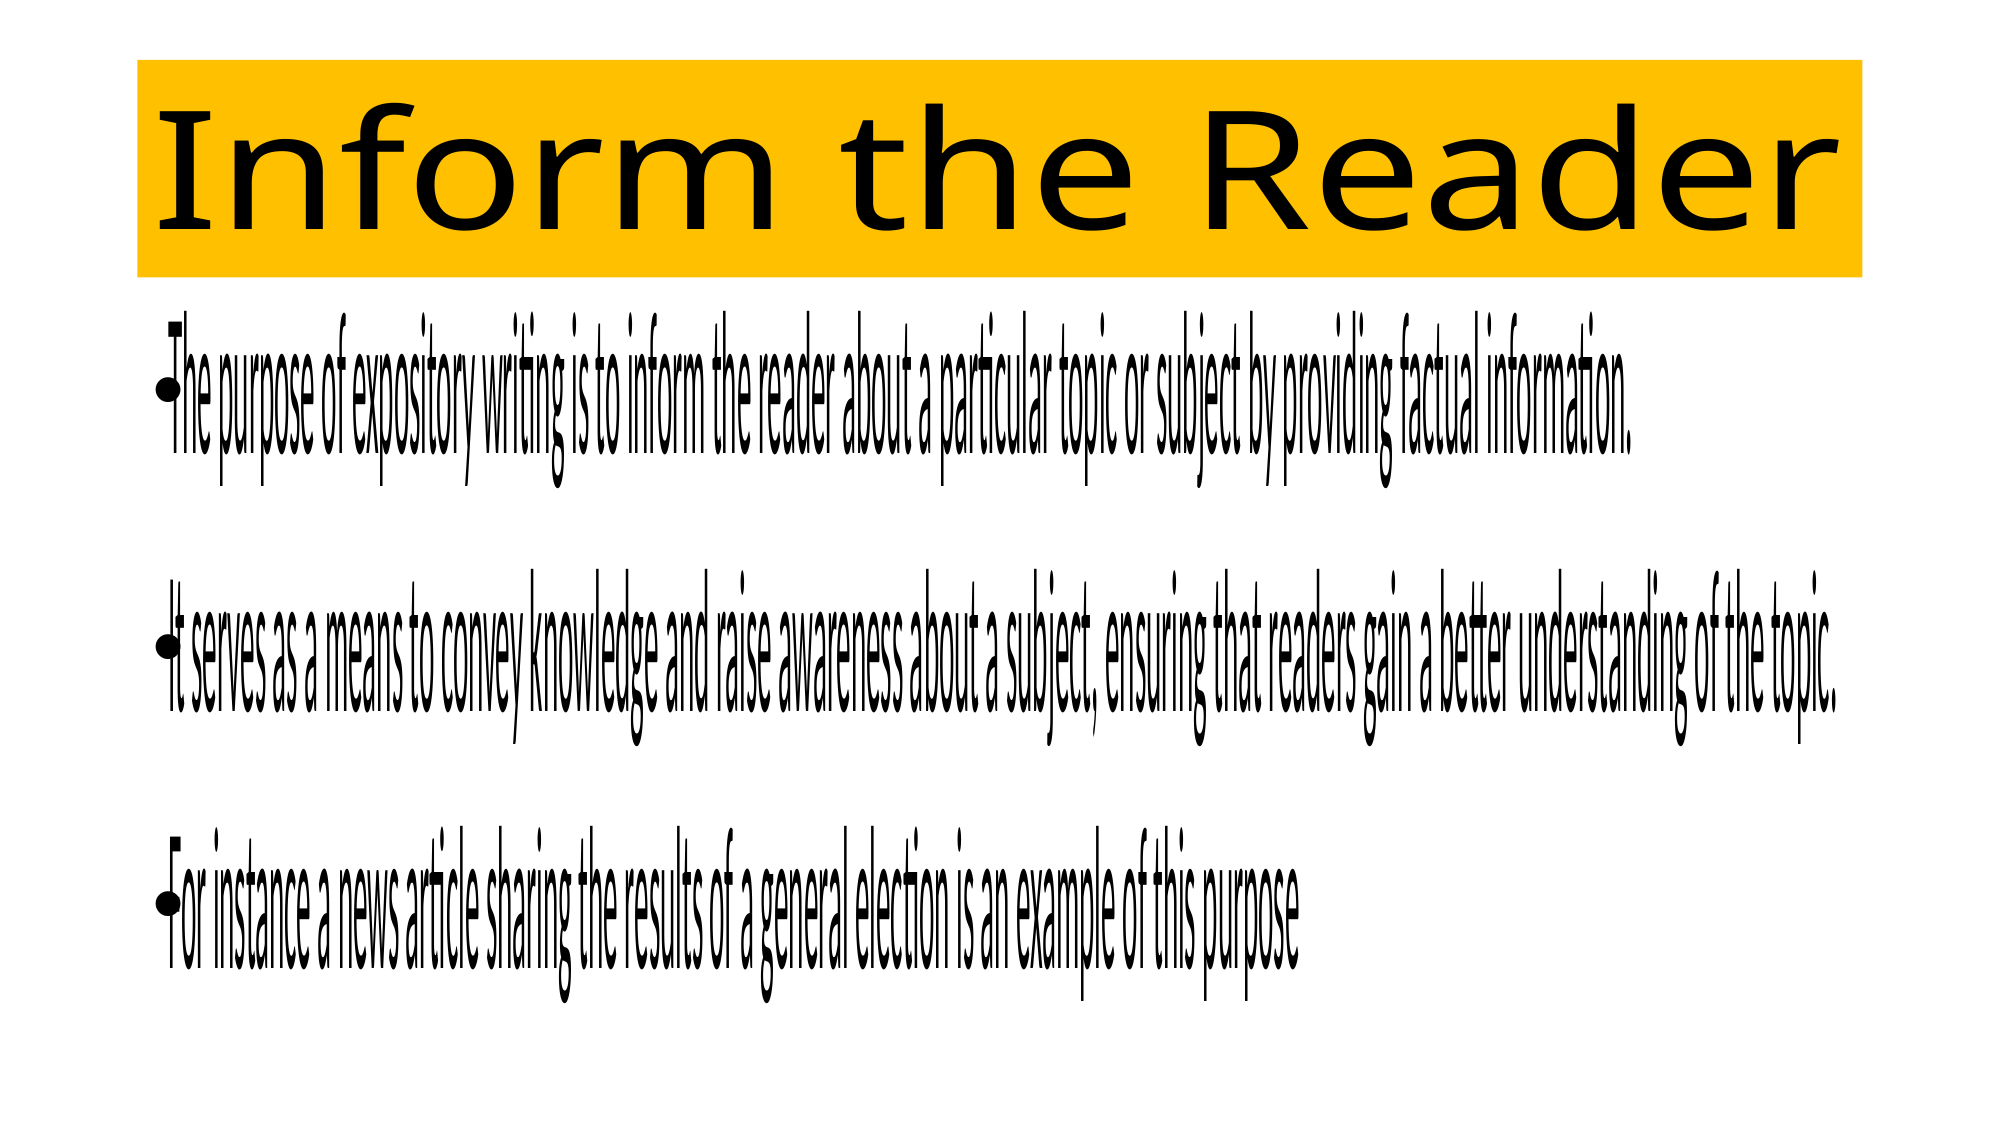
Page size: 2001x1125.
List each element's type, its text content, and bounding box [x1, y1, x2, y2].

title Inform the Reader [137, 59, 1863, 278]
list The purpose of expository writing is to inform the reader about a particular topic or subject by providing factual information. It serves as a means to convey knowledge and raise awareness about a subject, ensuring that readers gain a better understanding of the topic. For instance a news article sharing the results of a general election is an example of this purpose [137, 299, 1863, 1014]
